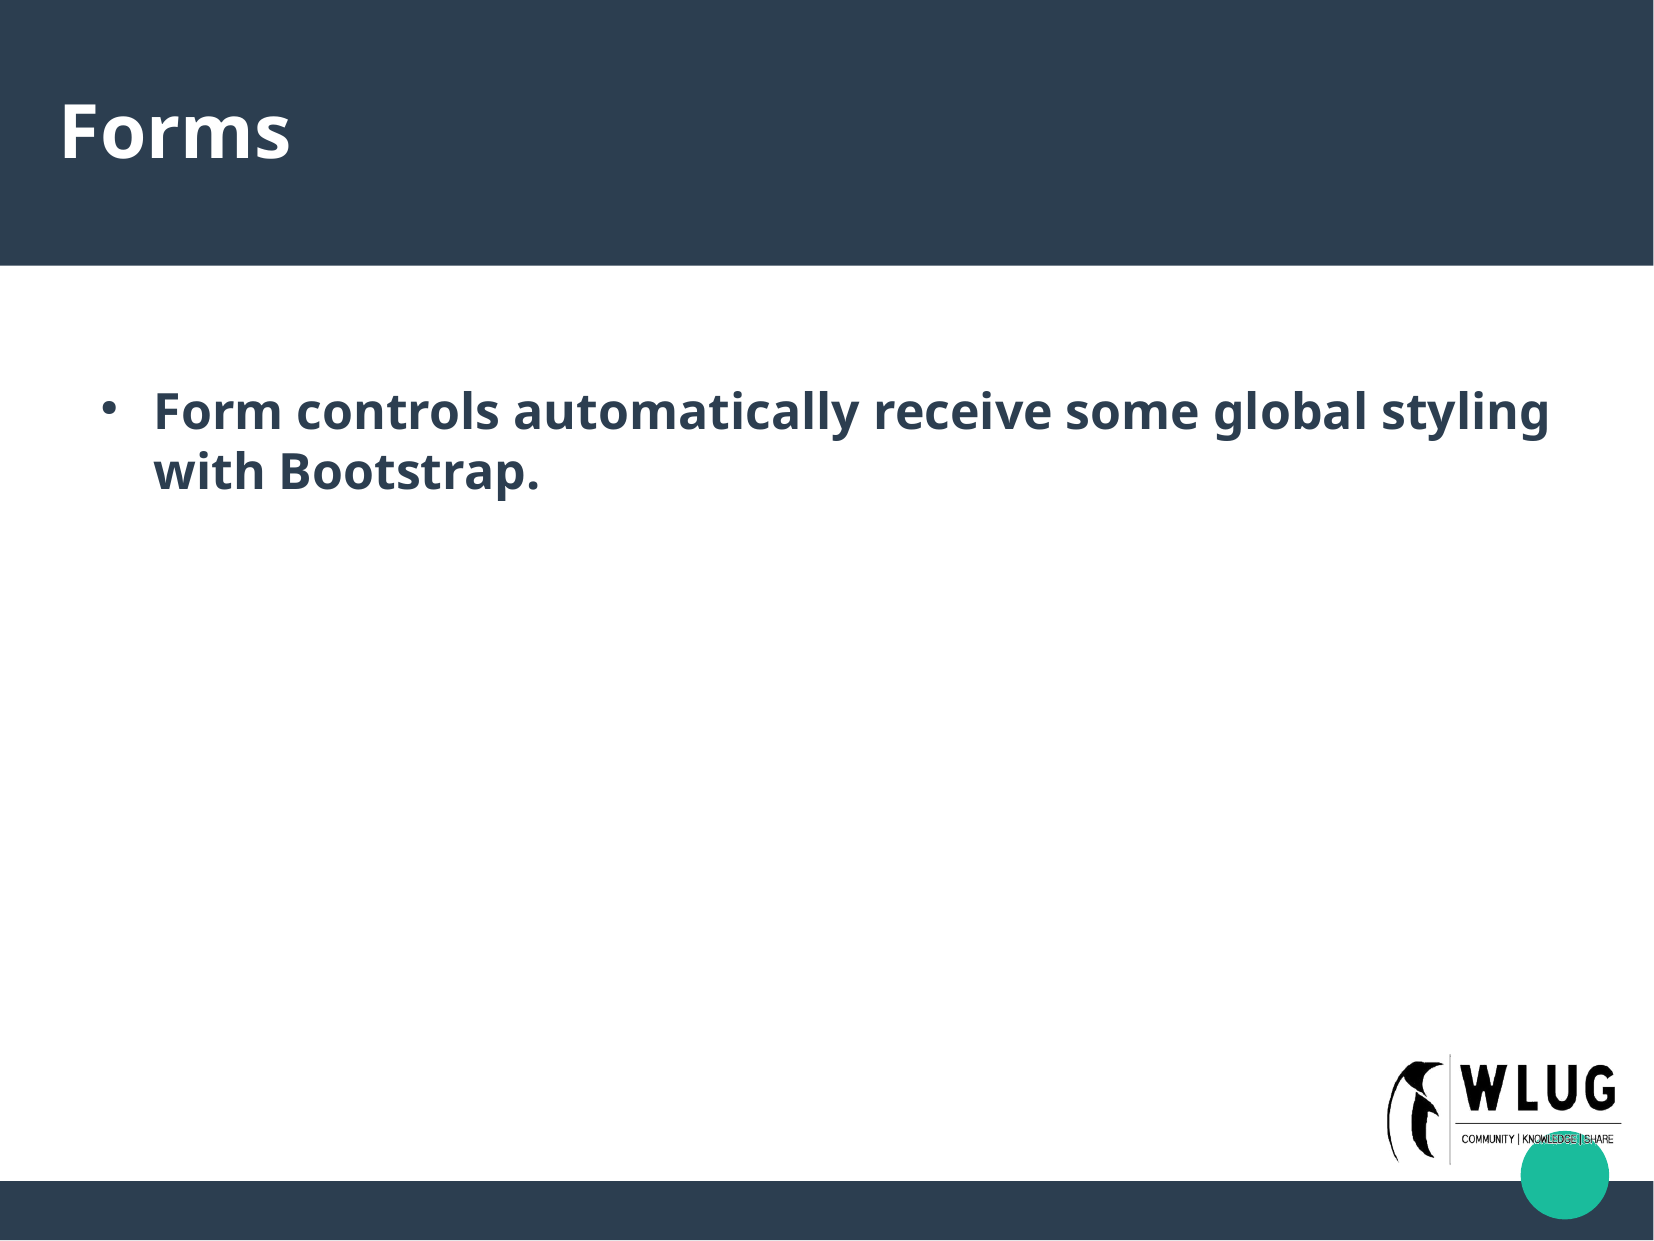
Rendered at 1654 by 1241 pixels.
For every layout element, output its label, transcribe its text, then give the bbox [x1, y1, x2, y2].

picture [1371, 1046, 1630, 1170]
list Form controls automatically receive some global styling with Bootstrap. [82, 290, 1571, 1010]
title Forms [59, 49, 1595, 207]
